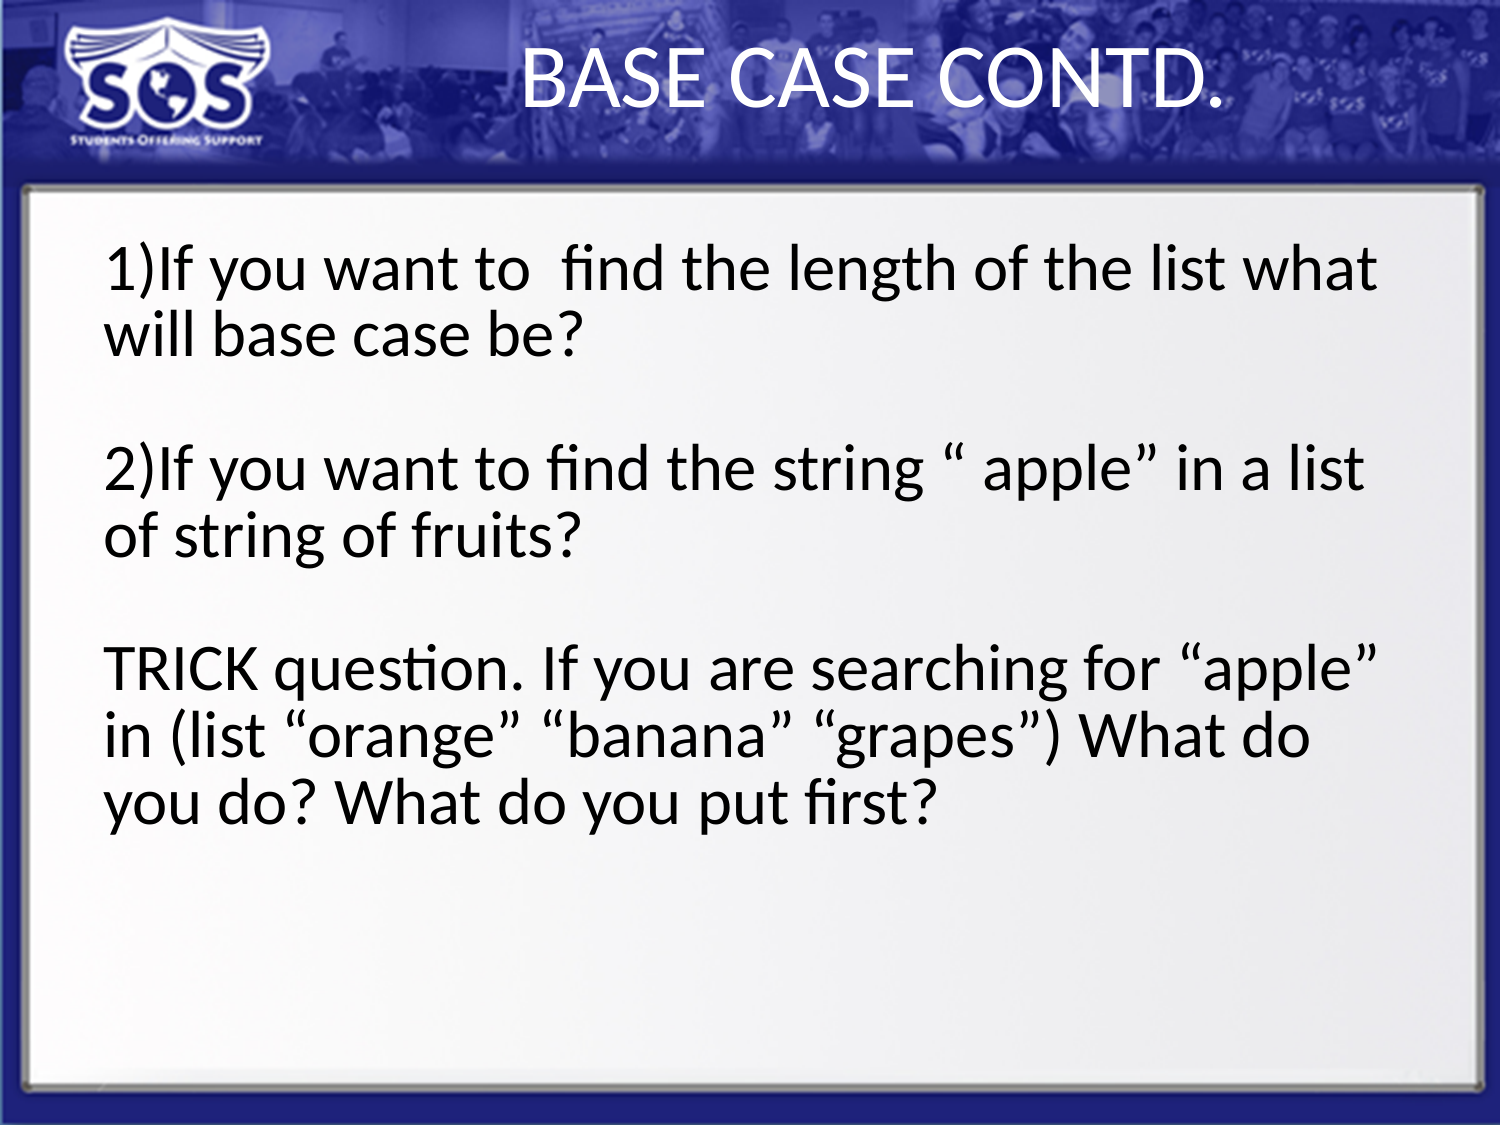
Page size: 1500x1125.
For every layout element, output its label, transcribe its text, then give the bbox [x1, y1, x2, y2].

text_box BASE CASE CONTD. [312, 30, 1435, 158]
text_box 1)If you want to find the length of the list what will base case be? 2)If you want to find the string “ apple” in a list of string of fruits? TRICK question. If you are searching for “apple” in (list “orange” “banana” “grapes”) What do you do? What do you put first? [88, 232, 1436, 975]
picture [0, 0, 1500, 1125]
